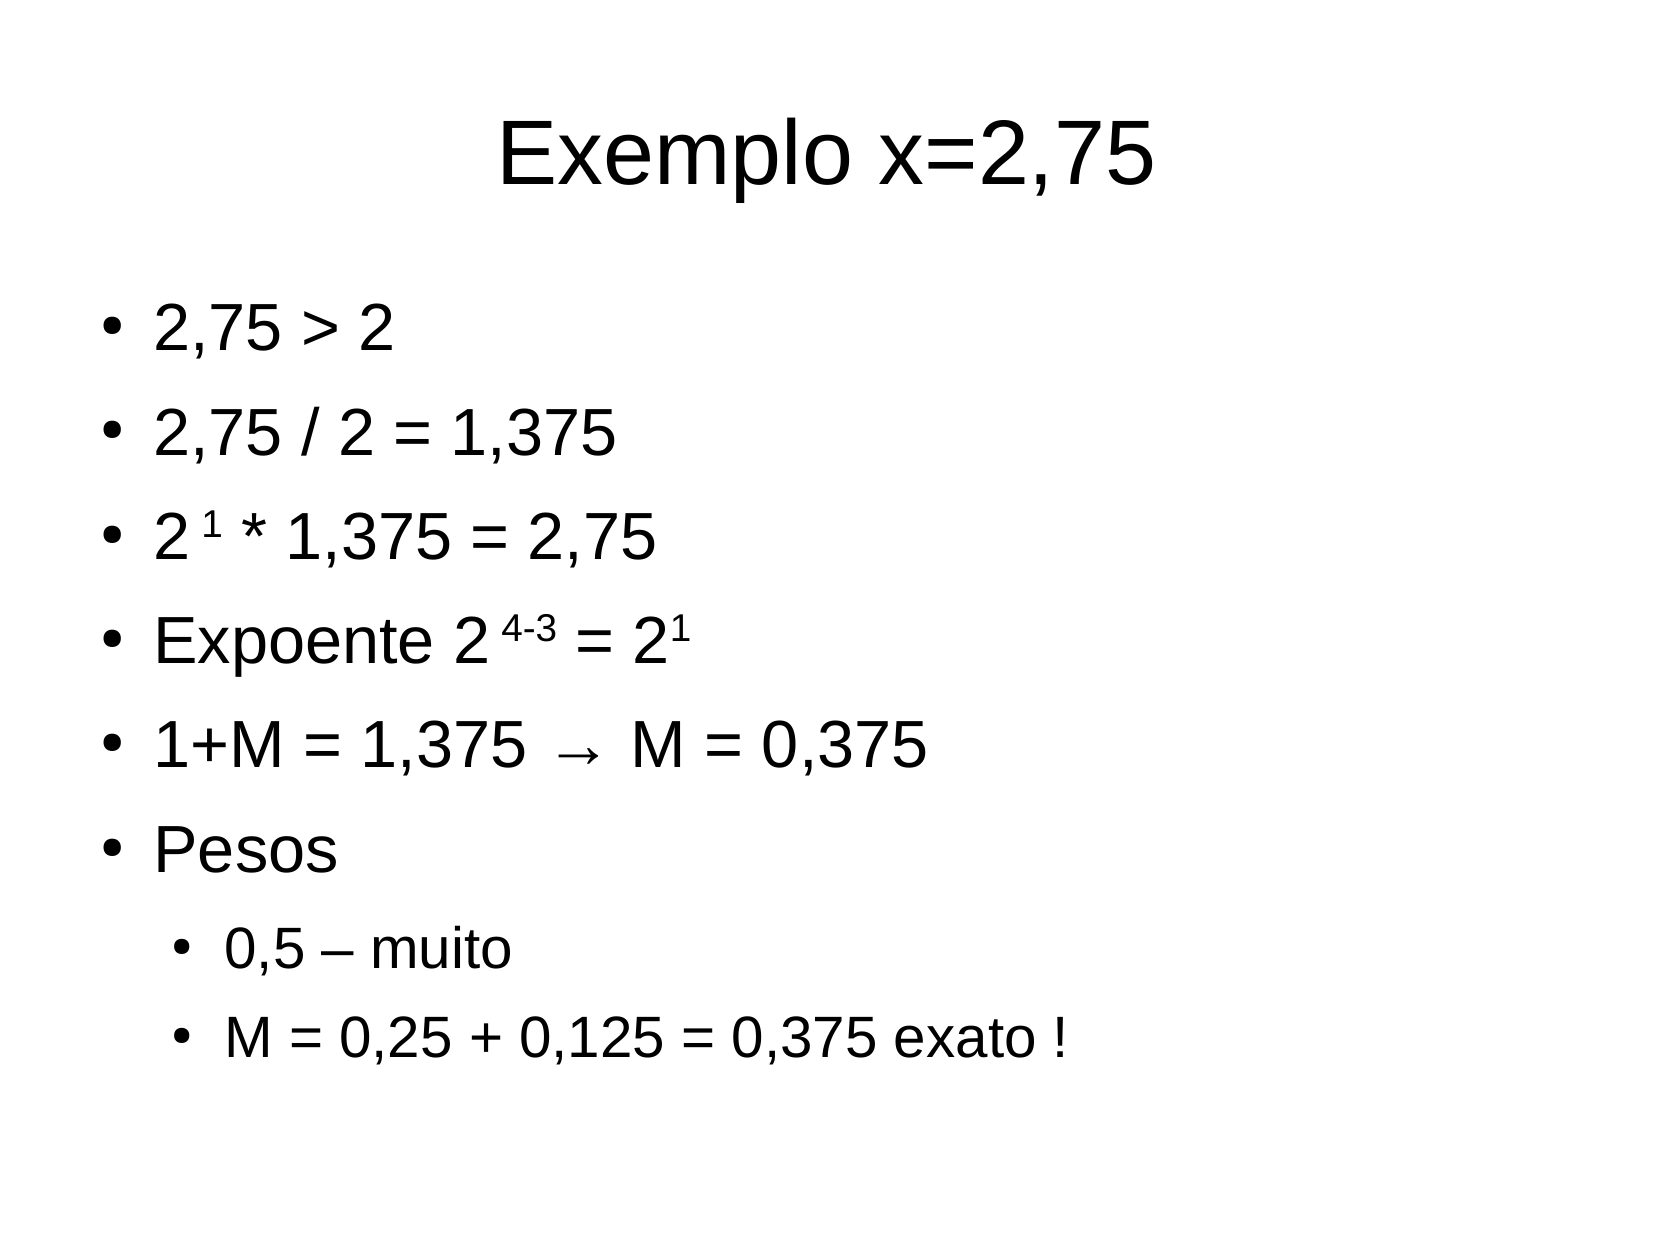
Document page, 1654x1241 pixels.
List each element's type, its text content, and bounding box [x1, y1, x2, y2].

title Exemplo x=2,75 [82, 56, 1571, 250]
list 2,75 > 2 2,75 / 2 = 1,375 2 1 * 1,375 = 2,75 Expoente 2 4-3 = 21 1+M = 1,375 → M = 0,375 Pesos 0,5 – muito M = 0,25 + 0,125 = 0,375 exato ! [82, 290, 1571, 1169]
